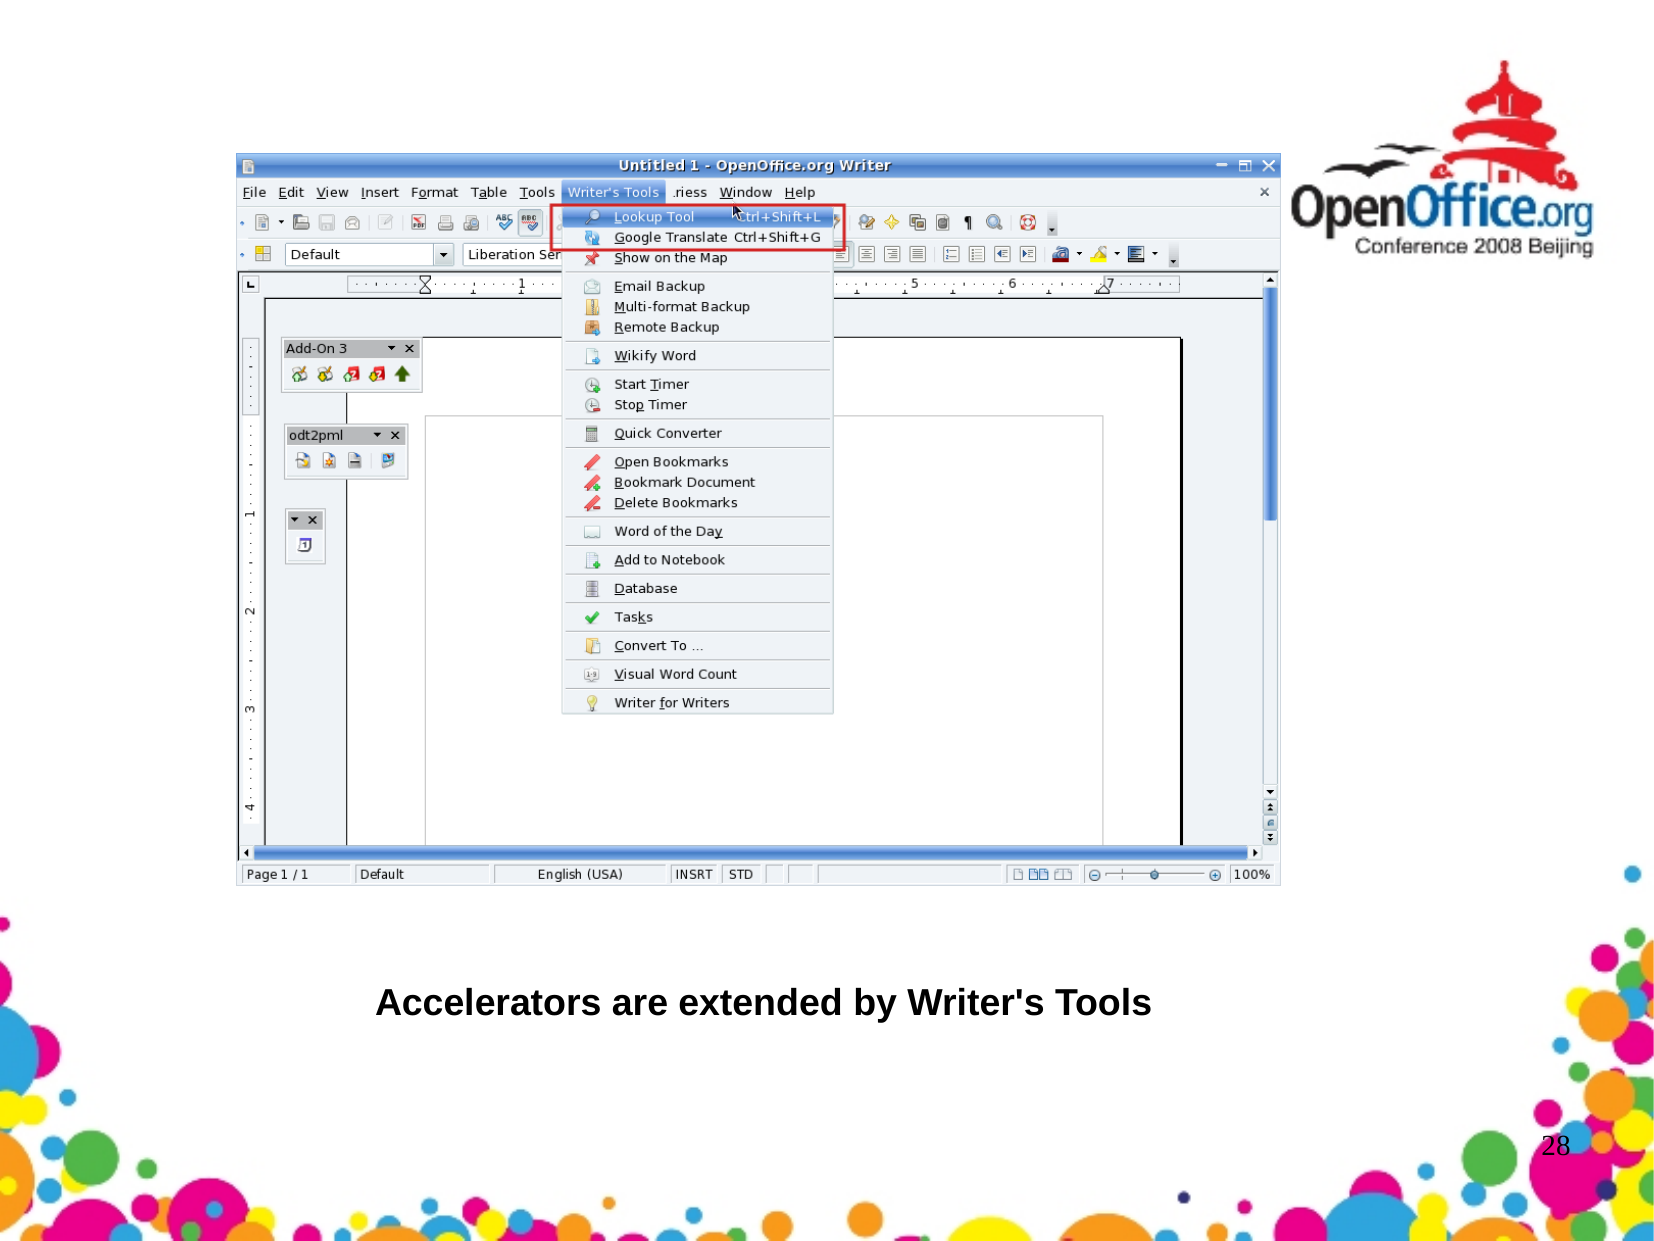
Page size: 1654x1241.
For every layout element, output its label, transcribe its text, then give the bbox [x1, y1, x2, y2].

text_box Accelerators are extended by Writer's Tools [360, 974, 1176, 1032]
picture [0, 0, 1654, 1241]
